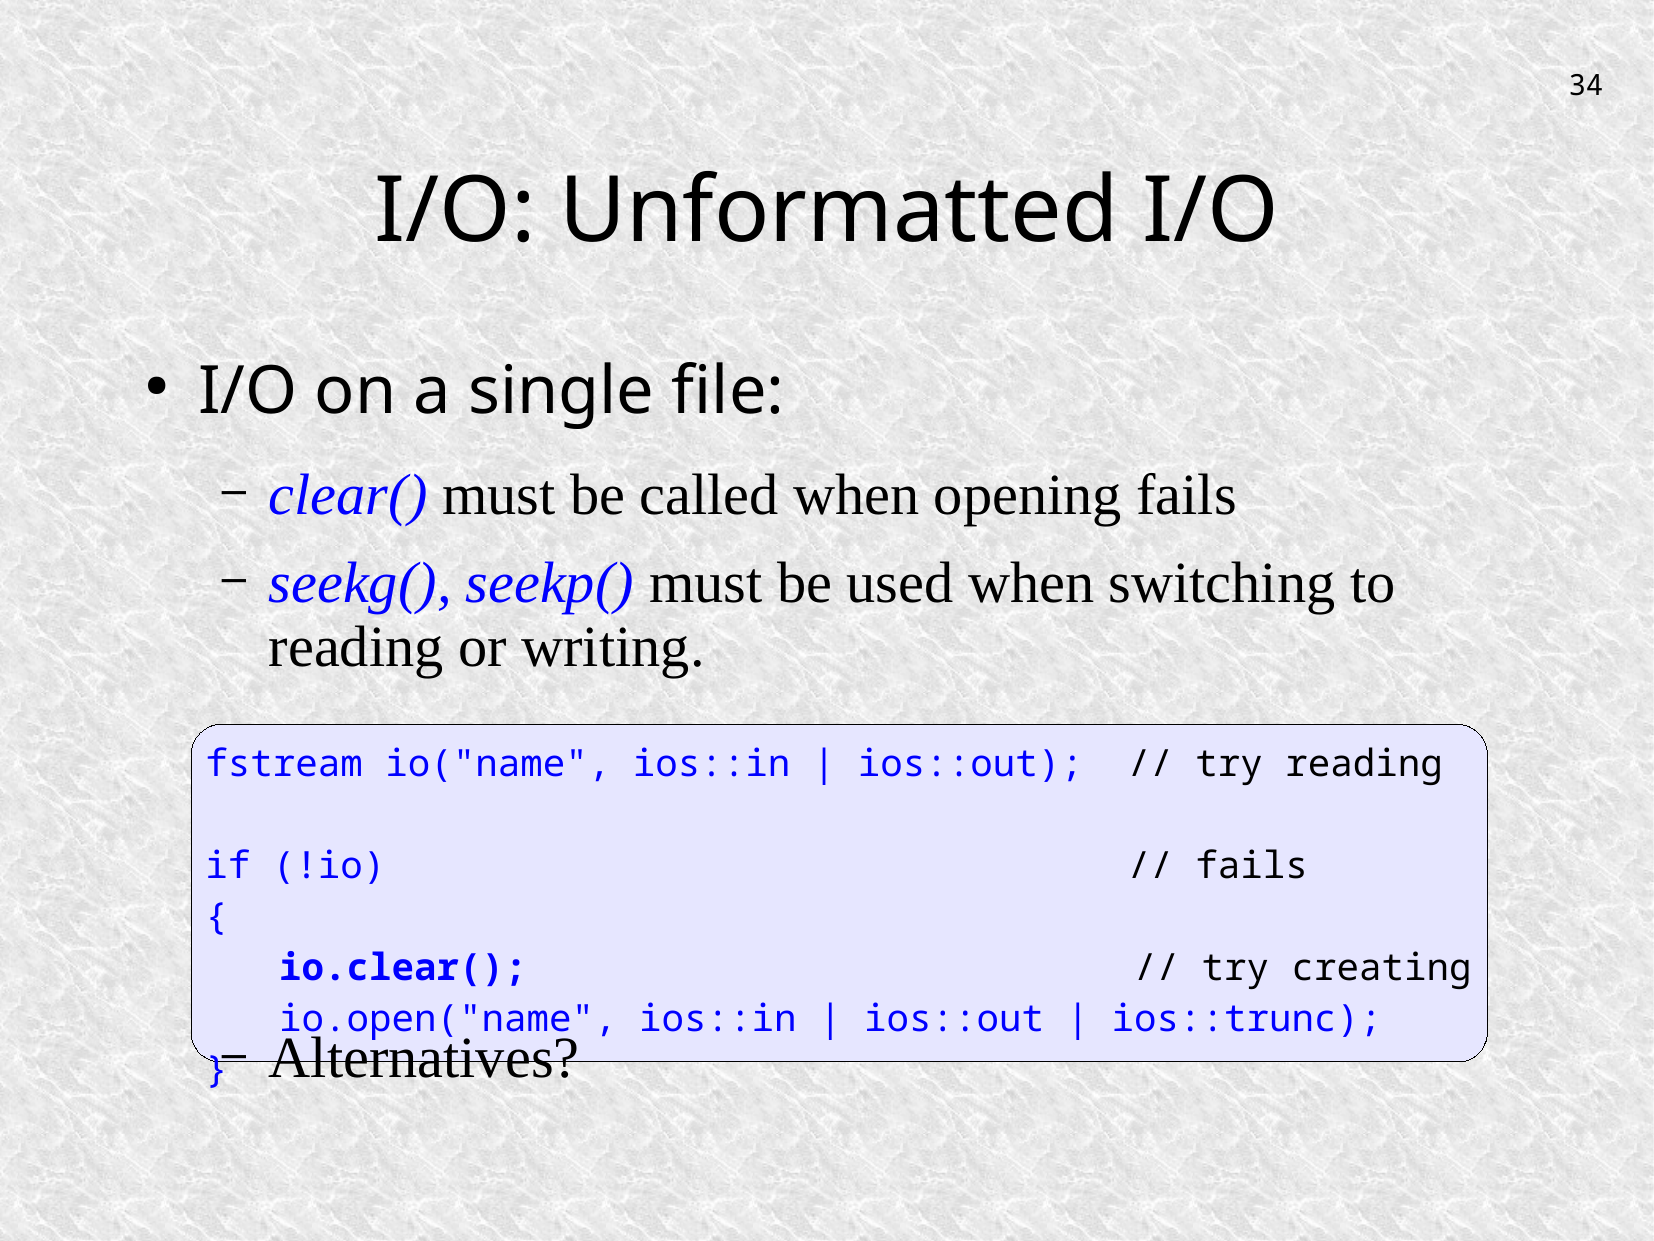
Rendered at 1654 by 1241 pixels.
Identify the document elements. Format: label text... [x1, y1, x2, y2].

title I/O: Unformatted I/O [121, 102, 1534, 311]
picture [0, 0, 1654, 1241]
text_box fstream io("name", ios::in | ios::out); // try reading if (!io) // fails { io.clear(); // try creating io.open("name", ios::in | ios::out | ios::trunc); } [205, 736, 1472, 1056]
list I/O on a single file: clear() must be called when opening fails seekg(), seekp() must be used when switching to reading or writing. Alternatives? [127, 341, 1540, 1204]
